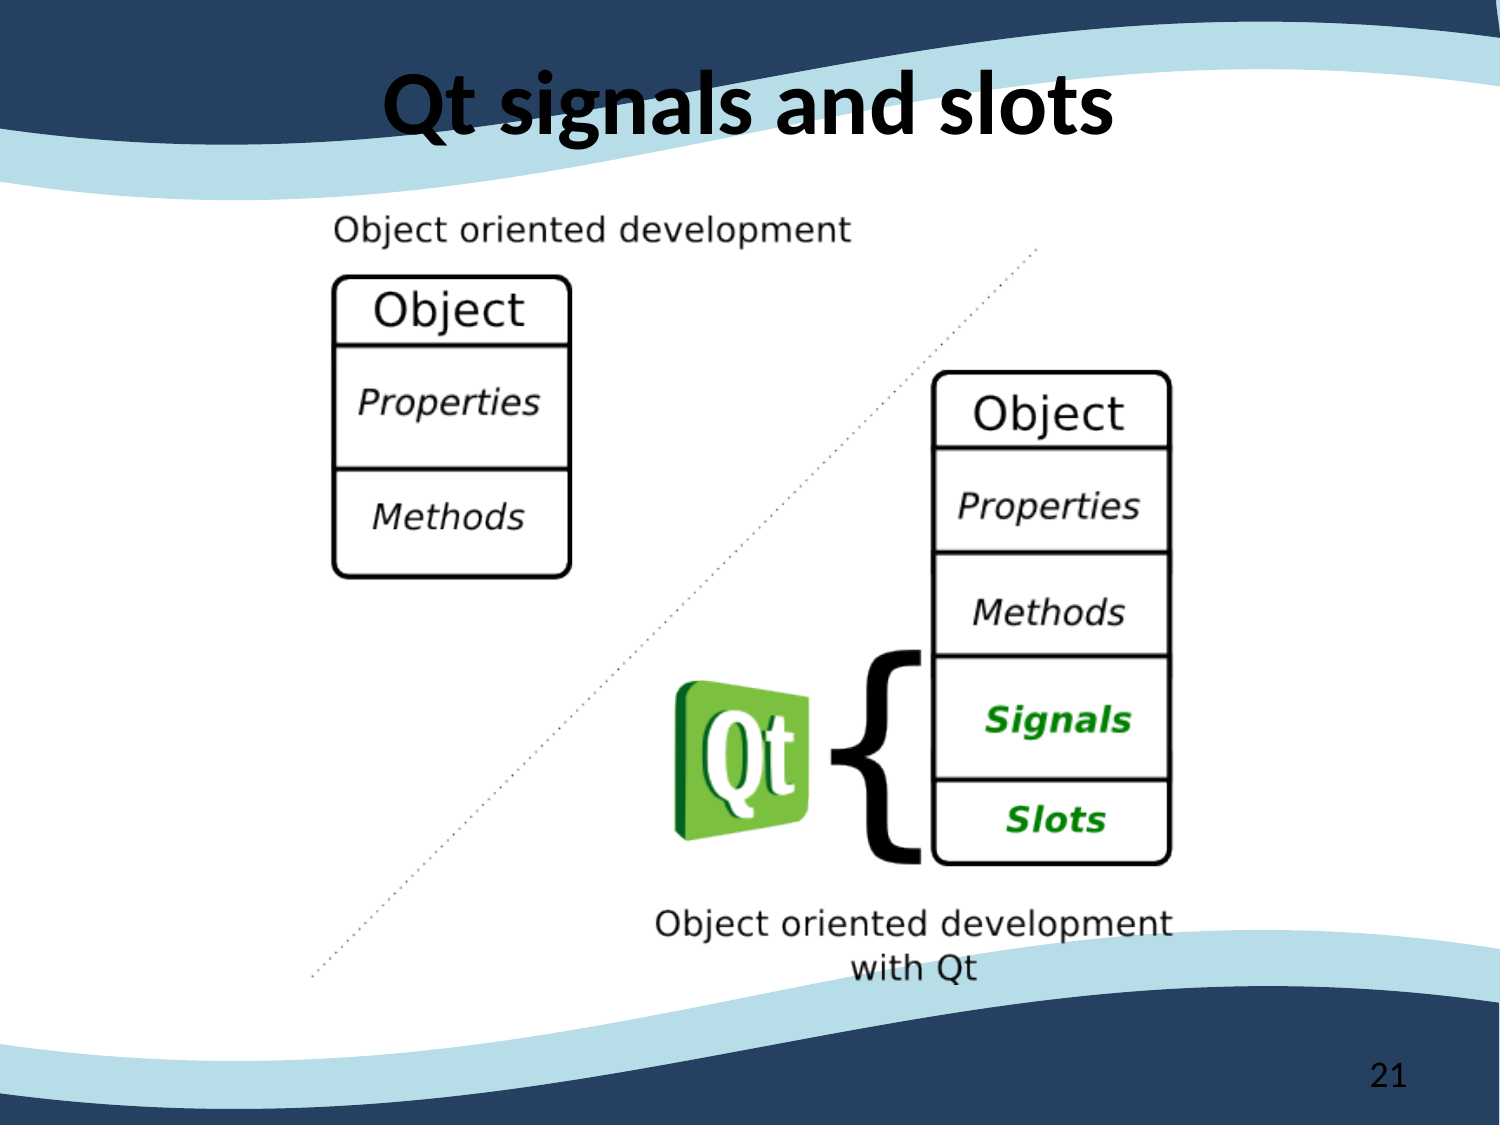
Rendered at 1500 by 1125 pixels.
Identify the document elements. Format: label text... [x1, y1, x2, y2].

picture [307, 212, 1179, 985]
title Qt signals and slots [75, 0, 1424, 216]
